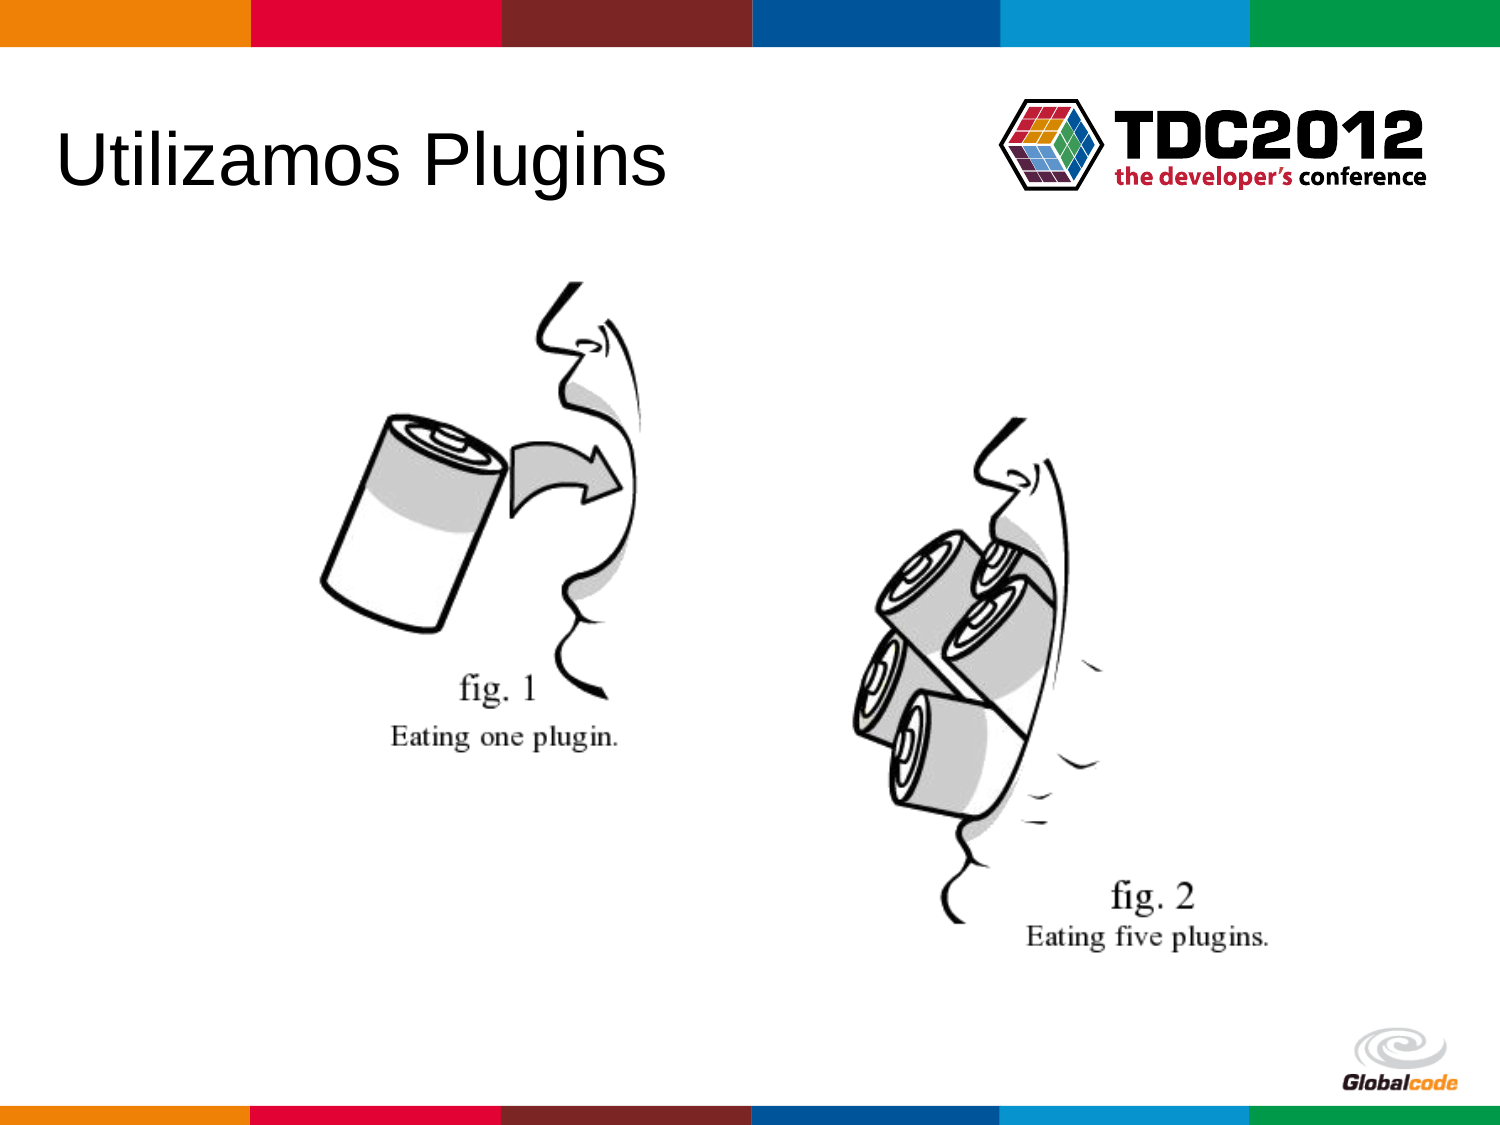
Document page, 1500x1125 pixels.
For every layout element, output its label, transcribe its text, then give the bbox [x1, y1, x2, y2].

picture [315, 277, 1317, 1021]
picture [1340, 999, 1459, 1105]
title Utilizamos Plugins [41, 57, 975, 254]
